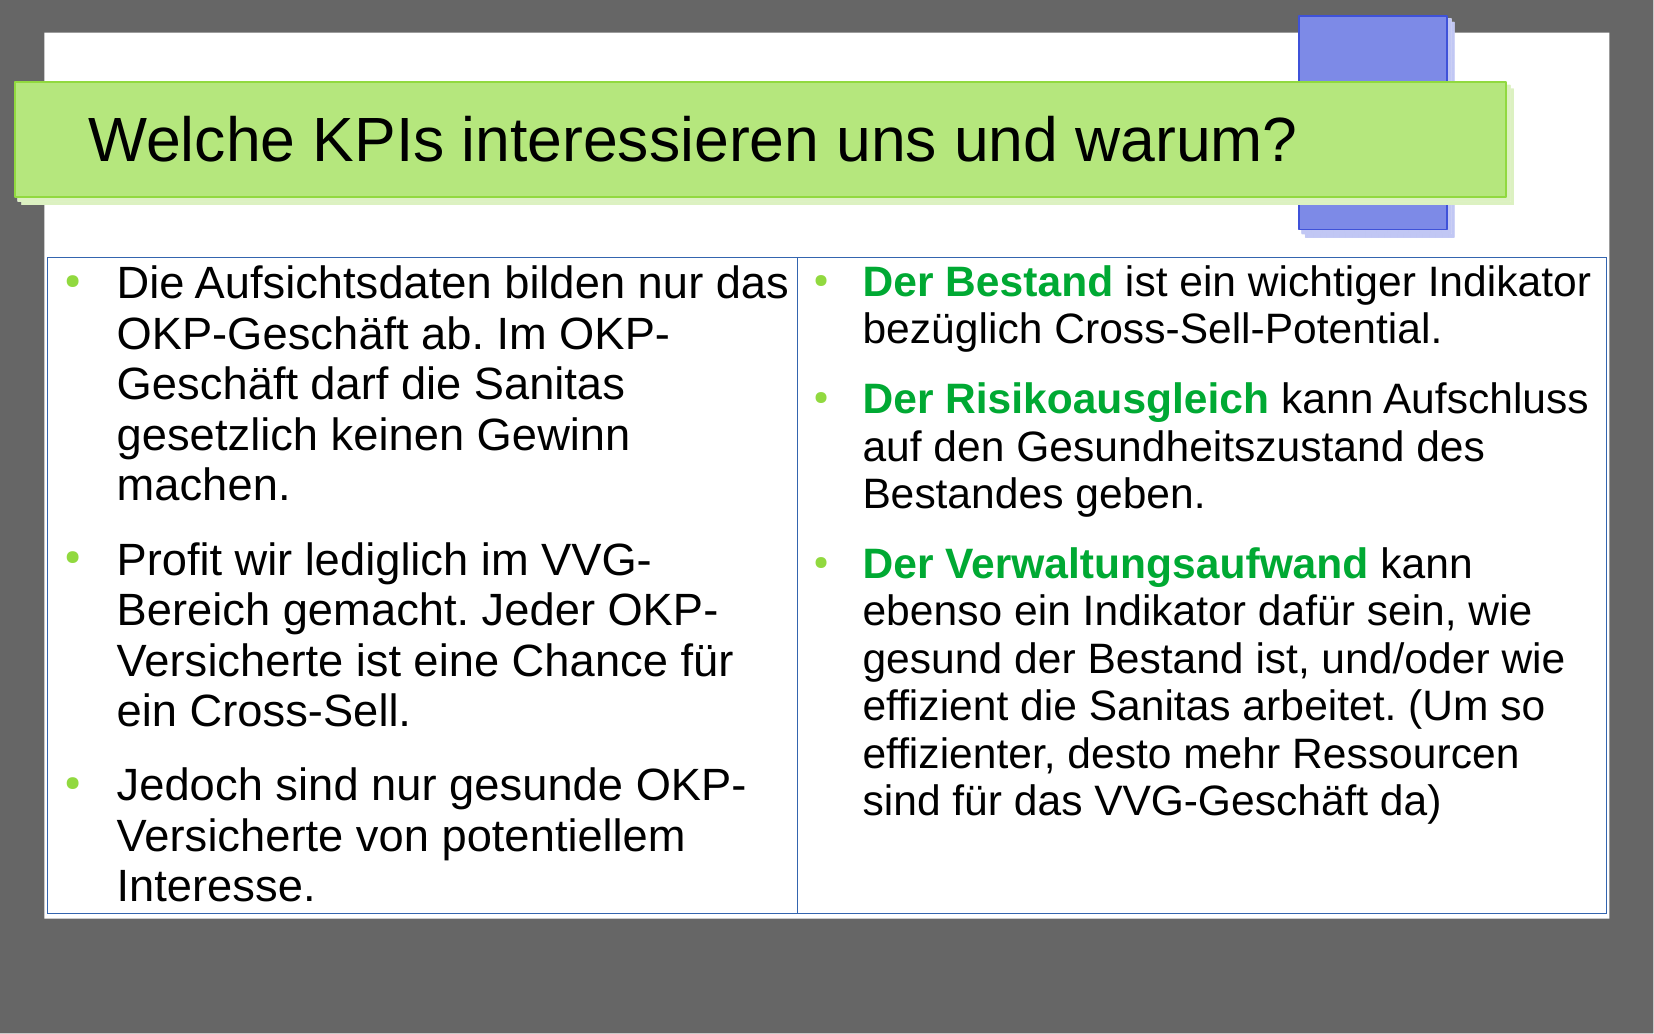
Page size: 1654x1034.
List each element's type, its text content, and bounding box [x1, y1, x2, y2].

list Der Bestand ist ein wichtiger Indikator bezüglich Cross-Sell-Potential. Der Risikoausgleich kann Aufschluss auf den Gesundheitszustand des Bestandes geben. Der Verwaltungsaufwand kann ebenso ein Indikator dafür sein, wie gesund der Bestand ist, und/oder wie effizient die Sanitas arbeitet. (Um so effizienter, desto mehr Ressourcen sind für das VVG-Geschäft da) [797, 257, 1607, 914]
list Die Aufsichtsdaten bilden nur das OKP-Geschäft ab. Im OKP-Geschäft darf die Sanitas gesetzlich keinen Gewinn machen. Profit wir lediglich im VVG-Bereich gemacht. Jeder OKP-Versicherte ist eine Chance für ein Cross-Sell. Jedoch sind nur gesunde OKP-Versicherte von potentiellem Interesse. [47, 257, 797, 914]
title Welche KPIs interessieren uns und warum? [88, 46, 1506, 233]
